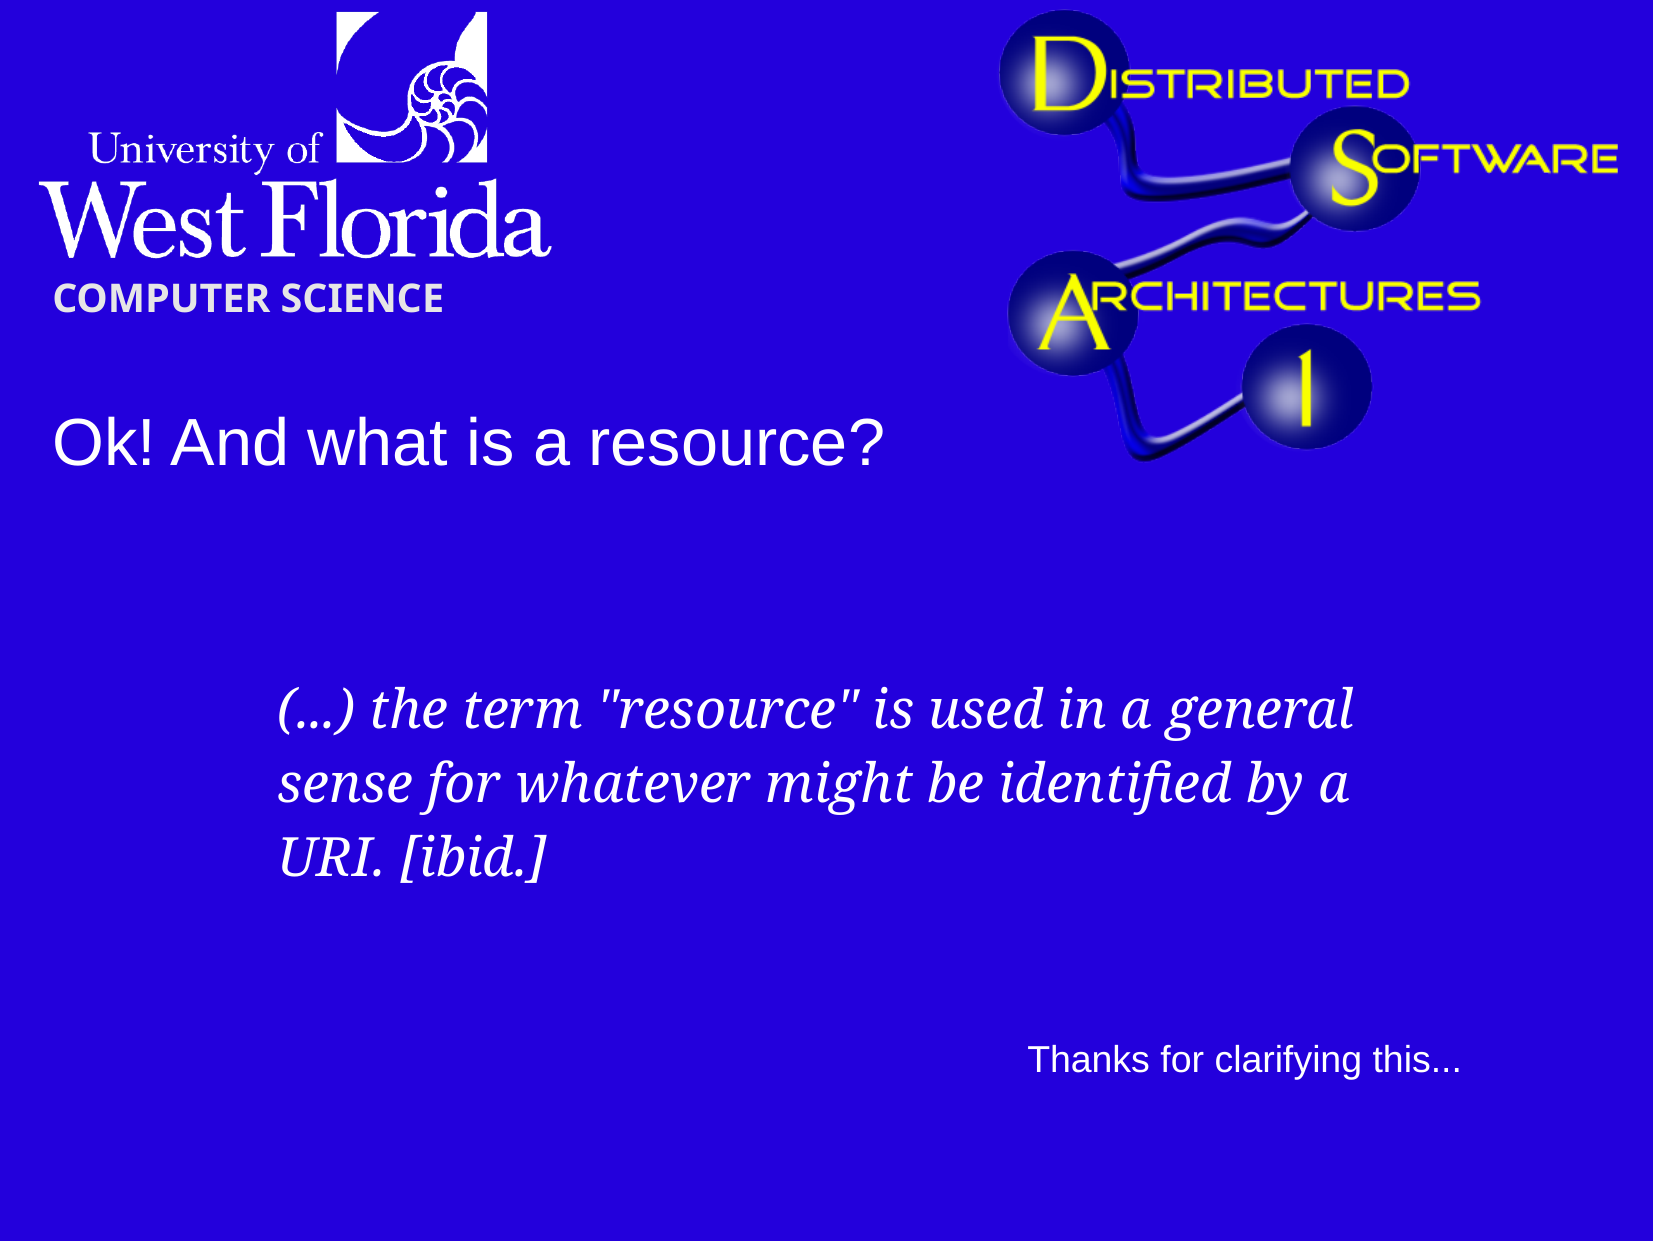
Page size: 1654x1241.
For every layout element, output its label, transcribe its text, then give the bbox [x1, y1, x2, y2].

text_box Thanks for clarifying this... [1012, 1030, 1501, 1088]
text_box Ok! And what is a resource? [37, 397, 938, 488]
picture [910, 0, 1653, 506]
picture [37, 0, 559, 262]
text_box COMPUTER SCIENCE [37, 262, 563, 334]
text_box (...) the term "resource" is used in a general sense for whatever might be identified by a URI. [ibid.] [262, 663, 1436, 868]
